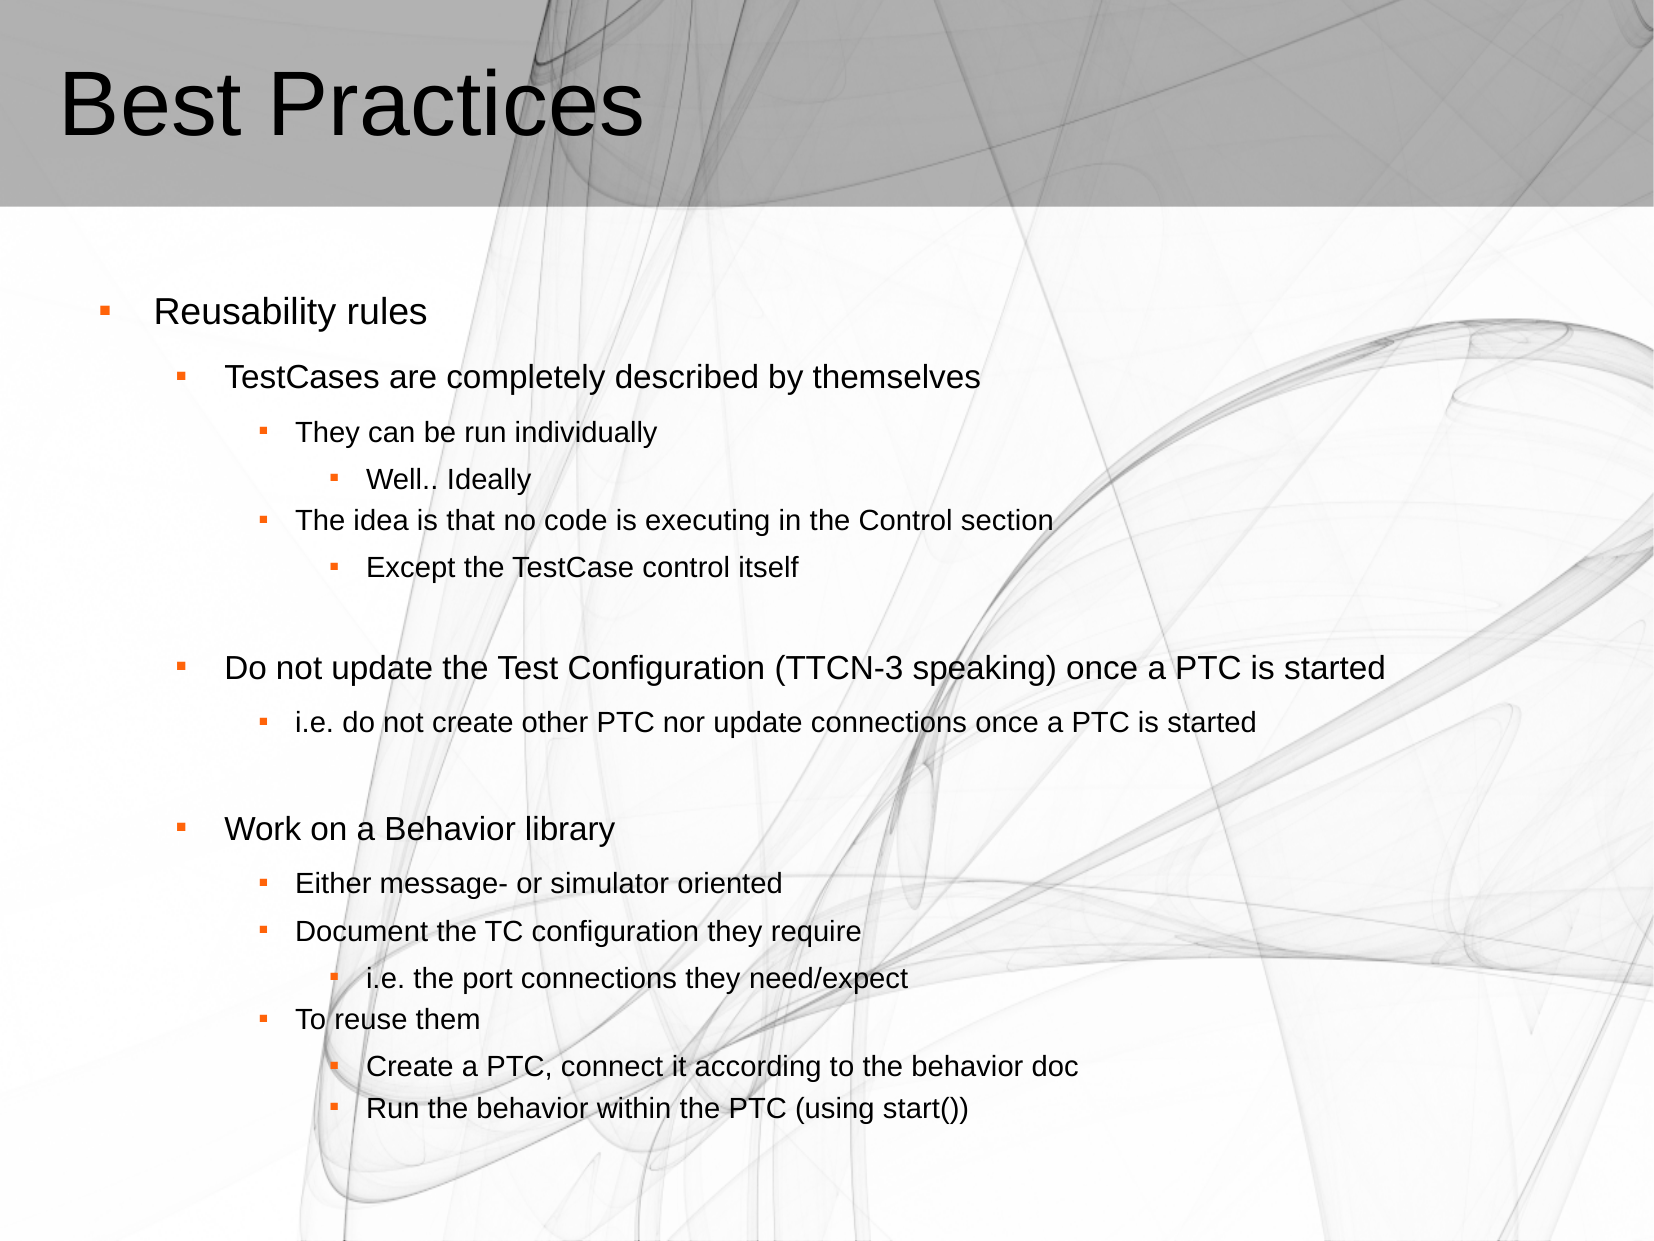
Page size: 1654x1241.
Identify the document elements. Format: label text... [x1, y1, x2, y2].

list Reusability rules TestCases are completely described by themselves They can be run individually Well.. Ideally The idea is that no code is executing in the Control section Except the TestCase control itself Do not update the Test Configuration (TTCN-3 speaking) once a PTC is started i.e. do not create other PTC nor update connections once a PTC is started Work on a Behavior library Either message- or simulator oriented Document the TC configuration they require i.e. the port connections they need/expect To reuse them Create a PTC, connect it according to the behavior doc Run the behavior within the PTC (using start()) [82, 290, 1571, 1178]
title Best Practices [59, 0, 1595, 208]
